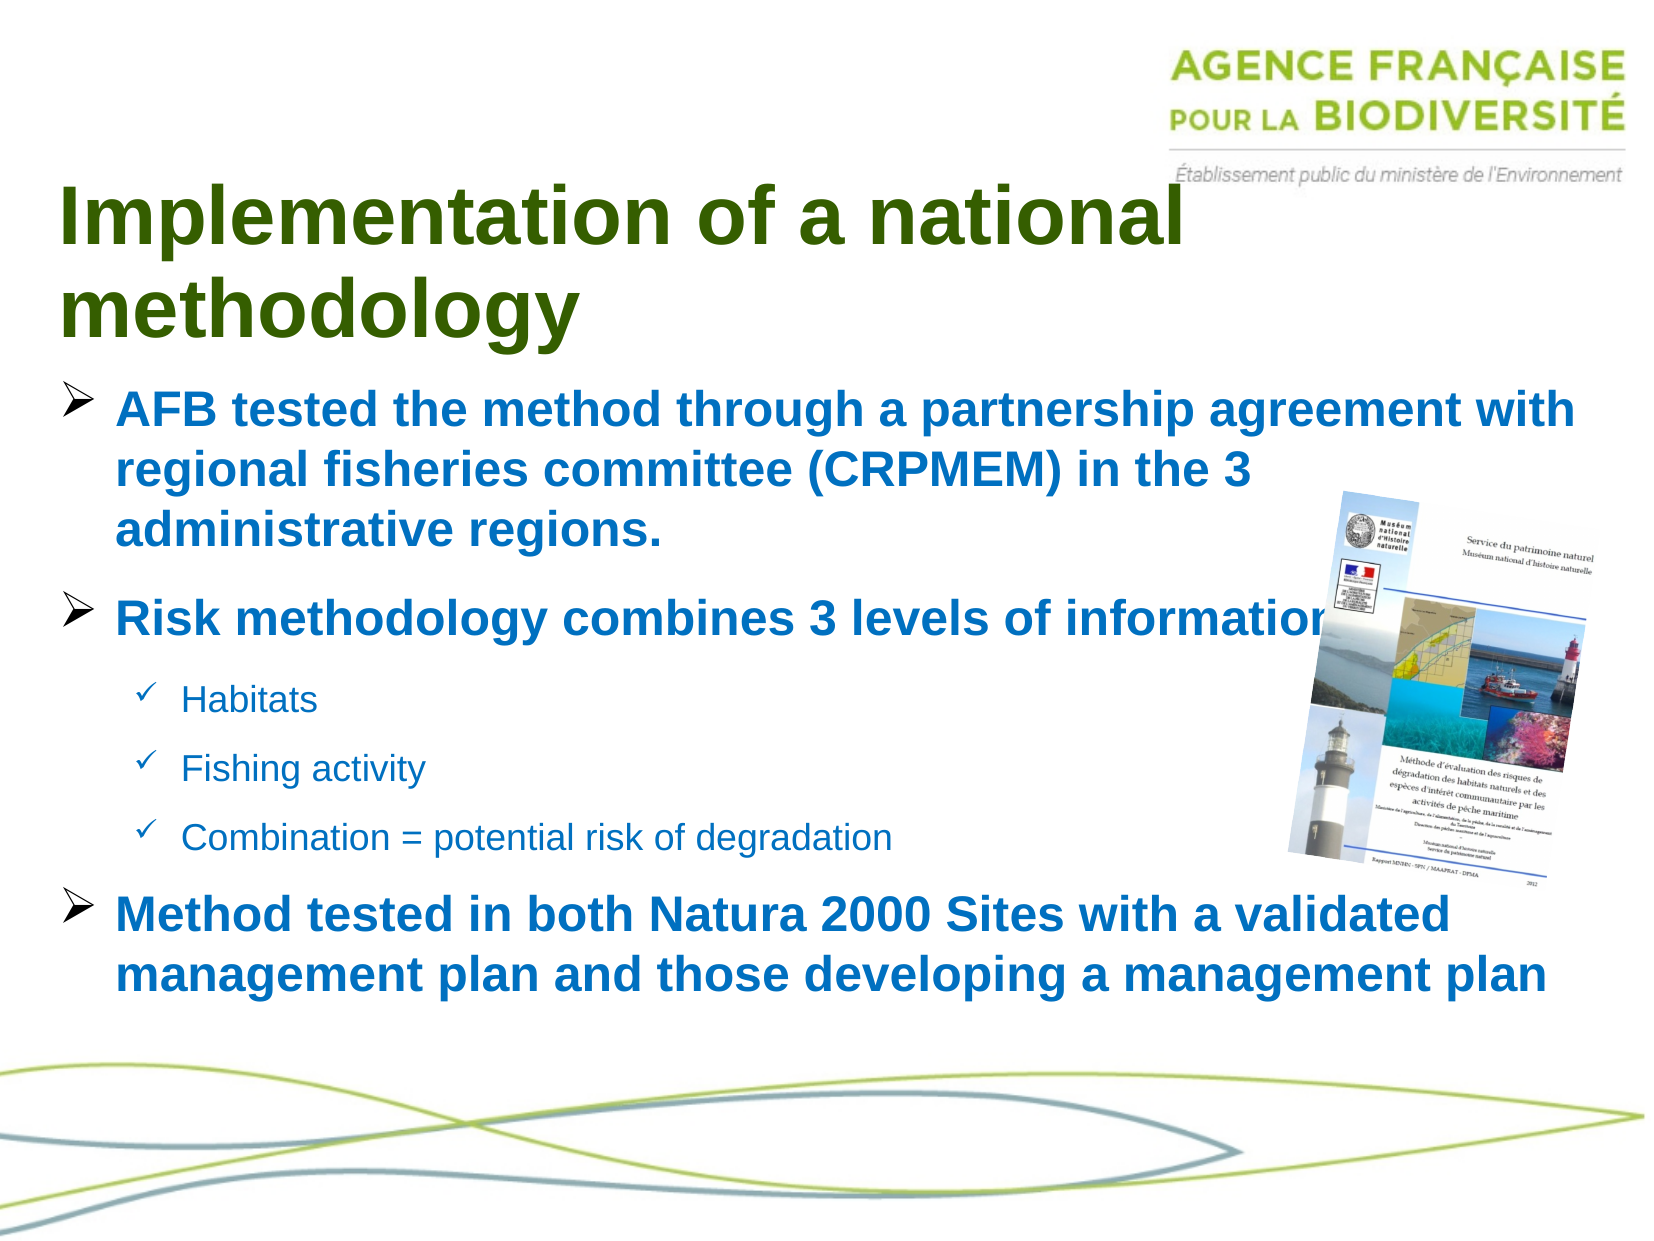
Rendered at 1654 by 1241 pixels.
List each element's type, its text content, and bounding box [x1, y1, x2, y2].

picture [0, 0, 1654, 1241]
title Implementation of a national methodology [58, 159, 1594, 367]
list AFB tested the method through a partnership agreement with regional fisheries committee (CRPMEM) in the 3 administrative regions. Risk methodology combines 3 levels of information: Habitats Fishing activity Combination = potential risk of degradation Method tested in both Natura 2000 Sites with a validated management plan and those developing a management plan [58, 371, 1594, 1081]
